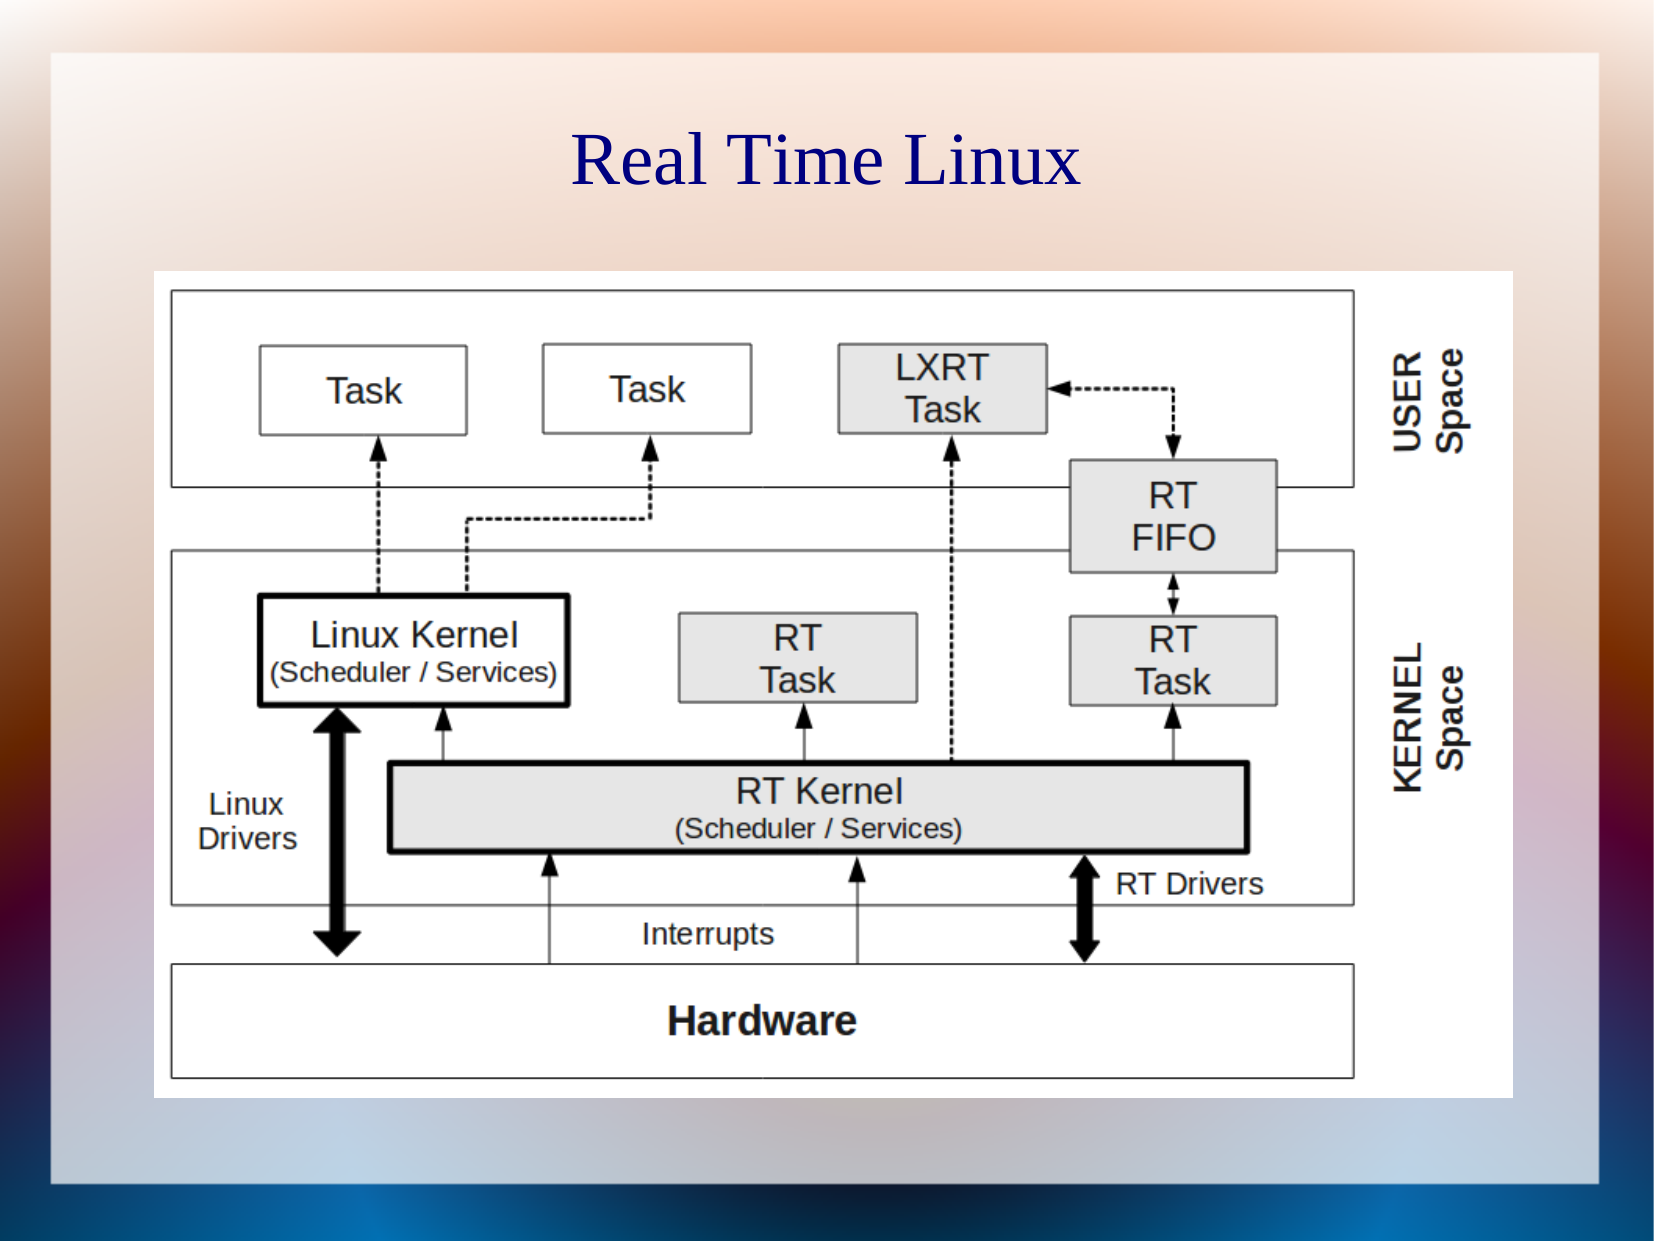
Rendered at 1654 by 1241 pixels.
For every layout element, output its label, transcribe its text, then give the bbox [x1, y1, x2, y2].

title Real Time Linux [82, 55, 1571, 263]
picture [0, 0, 1654, 1241]
